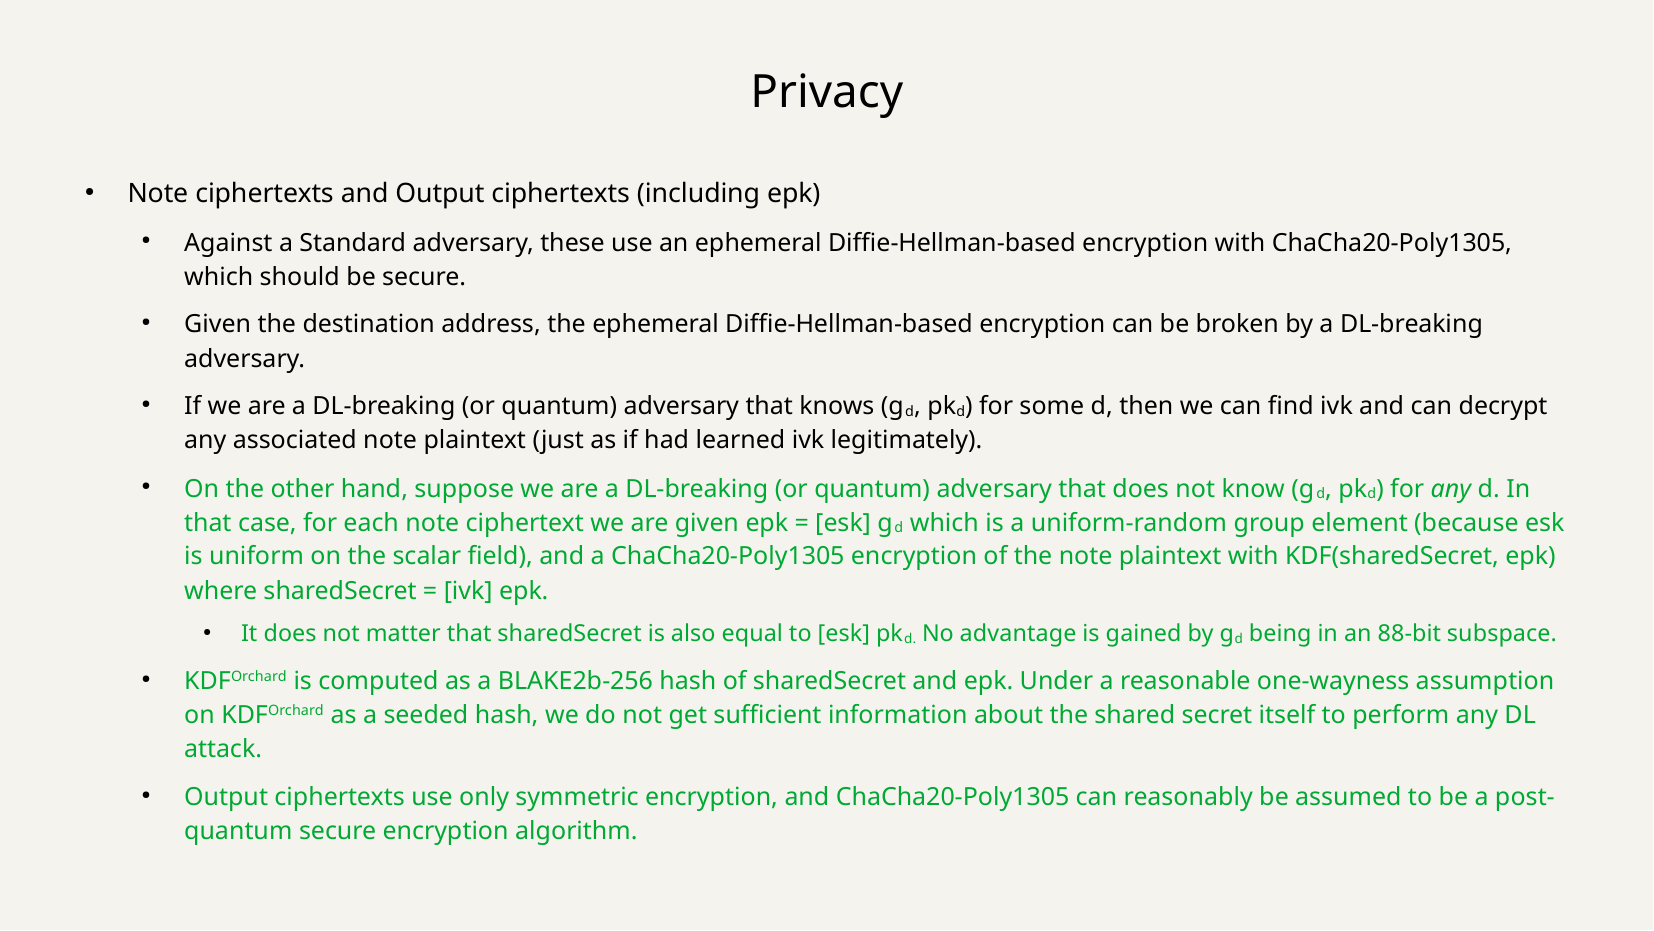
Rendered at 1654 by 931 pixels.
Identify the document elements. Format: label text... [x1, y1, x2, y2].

list Note ciphertexts and Output ciphertexts (including epk) Against a Standard adversary, these use an ephemeral Diffie-Hellman-based encryption with ChaCha20-Poly1305, which should be secure. Given the destination address, the ephemeral Diffie-Hellman-based encryption can be broken by a DL-breaking adversary. If we are a DL-breaking (or quantum) adversary that knows (gd, pkd) for some d, then we can find ivk and can decrypt any associated note plaintext (just as if had learned ivk legitimately). On the other hand, suppose we are a DL-breaking (or quantum) adversary that does not know (gd, pkd) for any d. In that case, for each note ciphertext we are given epk = [esk] gd which is a uniform-random group element (because esk is uniform on the scalar field), and a ChaCha20-Poly1305 encryption of the note plaintext with KDF(sharedSecret, epk) where sharedSecret = [ivk] epk. It does not matter that sharedSecret is also equal to [esk] pkd. No advantage is gained by gd being in an 88-bit subspace. KDFOrchard is computed as a BLAKE2b-256 hash of sharedSecret and epk. Under a reasonable one-wayness assumption on KDFOrchard as a seeded hash, we do not get sufficient information about the shared secret itself to perform any DL attack. Output ciphertexts use only symmetric encryption, and ChaCha20-Poly1305 can reasonably be assumed to be a post-quantum secure encryption algorithm. [70, 174, 1571, 863]
title Privacy [82, 57, 1571, 121]
